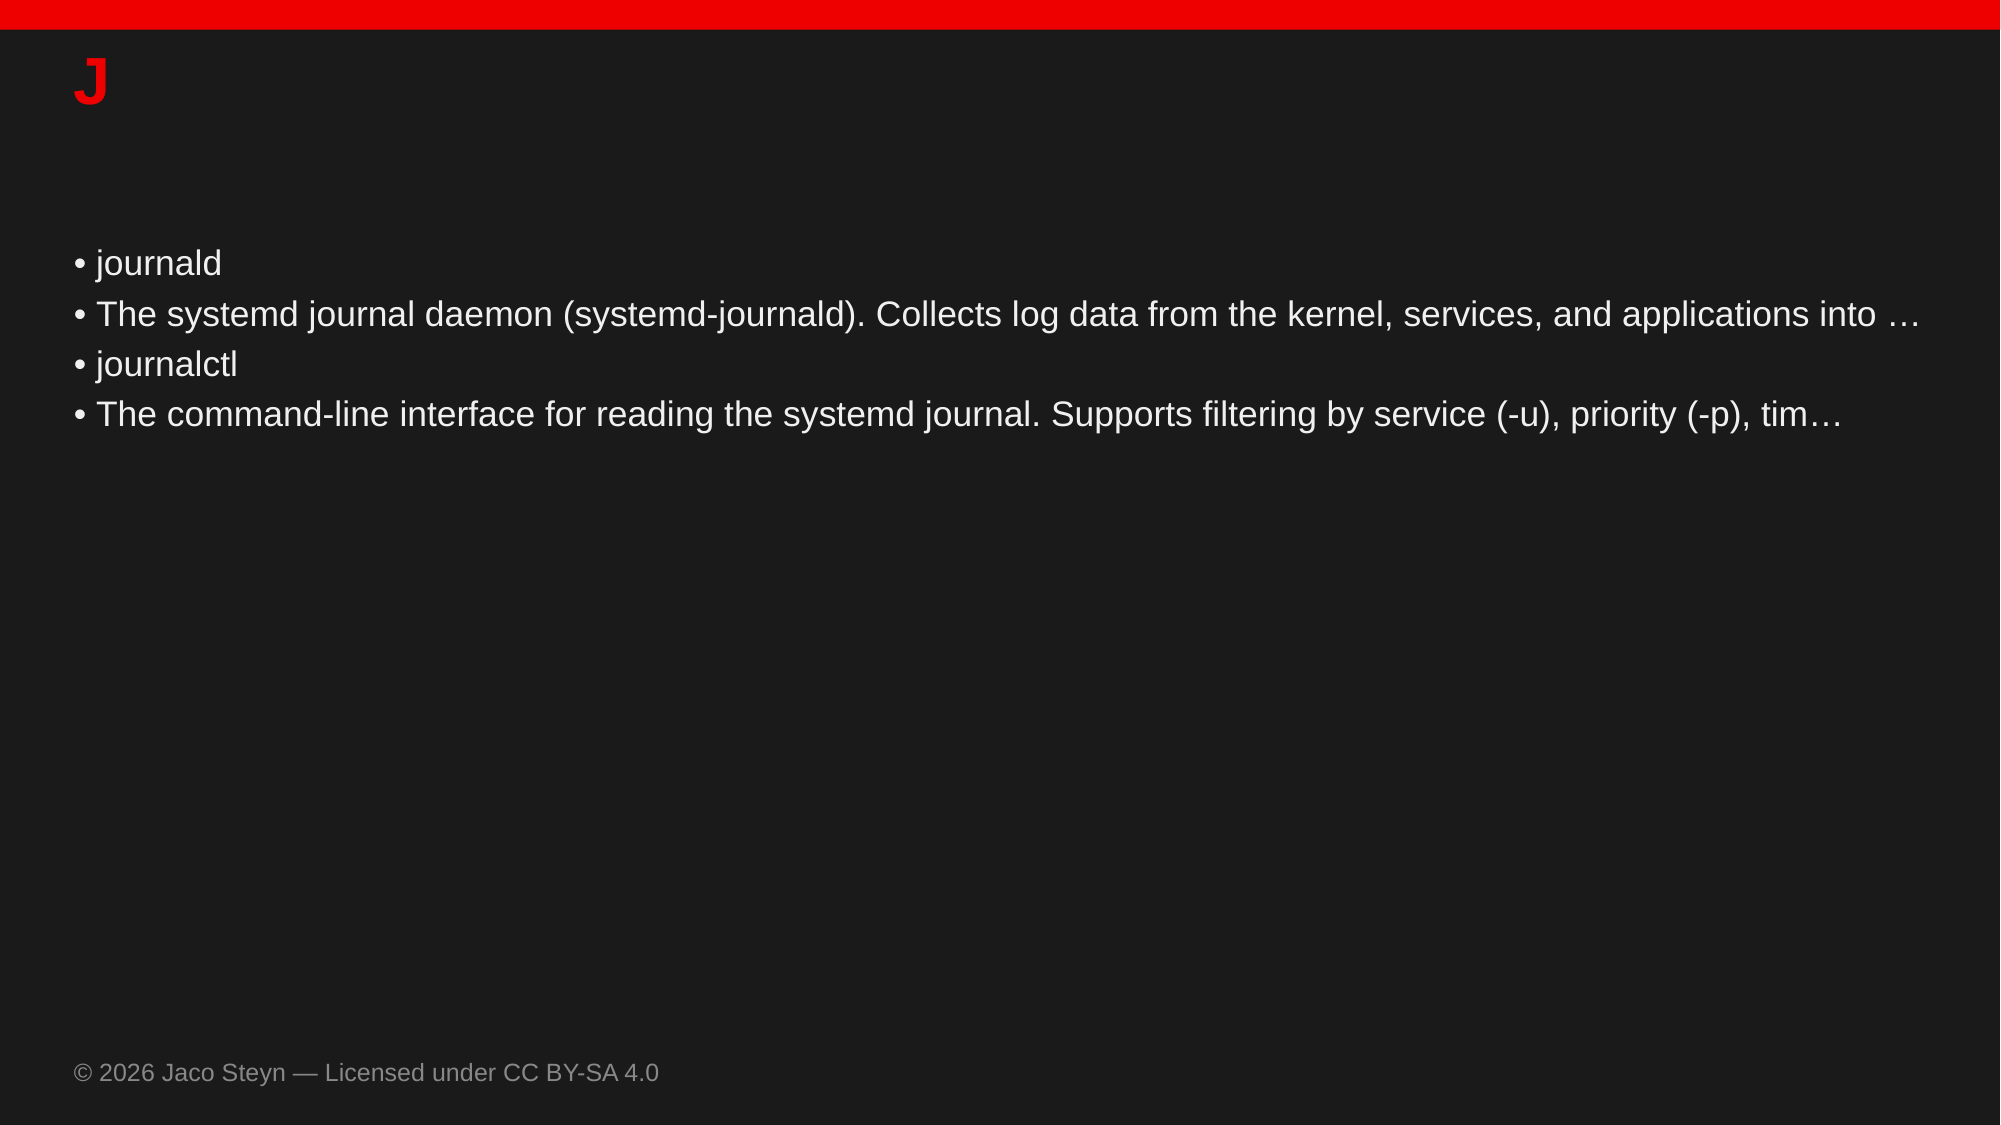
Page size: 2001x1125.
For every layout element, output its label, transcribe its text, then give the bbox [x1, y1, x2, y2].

text_box • journald • The systemd journal daemon (systemd-journald). Collects log data from the kernel, services, and applications into … • journalctl • The command-line interface for reading the systemd journal. Supports filtering by service (-u), priority (-p), tim… [59, 236, 1942, 1037]
text_box J [59, 36, 1942, 208]
text_box © 2026 Jaco Steyn — Licensed under CC BY-SA 4.0 [59, 1051, 1942, 1093]
text_box [0, 0, 2001, 30]
